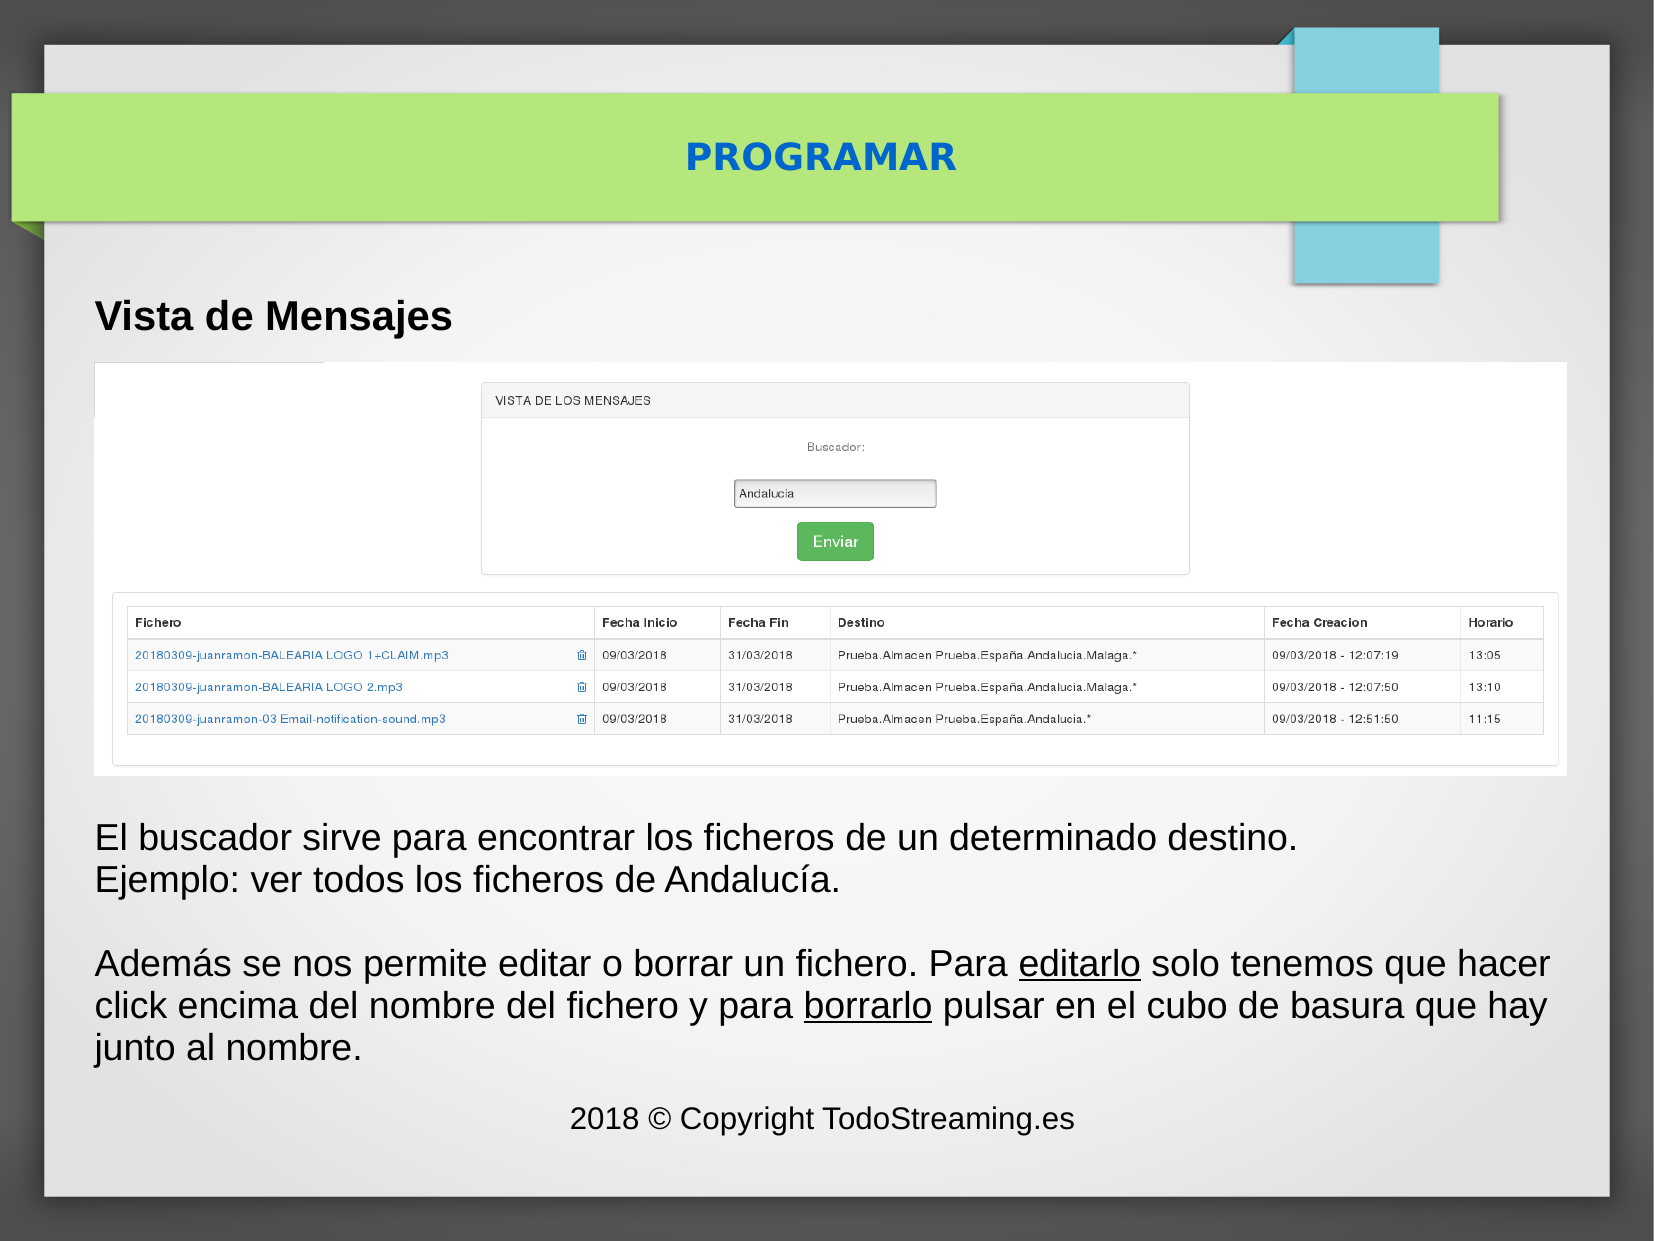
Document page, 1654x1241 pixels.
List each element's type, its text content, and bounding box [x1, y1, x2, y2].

text_box El buscador sirve para encontrar los ficheros de un determinado destino. Ejemplo: ver todos los ficheros de Andalucía. Además se nos permite editar o borrar un fichero. Para editarlo solo tenemos que hacer click encima del nombre del fichero y para borrarlo pulsar en el cubo de basura que hay junto al nombre. [94, 816, 1571, 1069]
text_box Vista de Mensajes [94, 269, 579, 362]
text_box 2018 © Copyright TodoStreaming.es [555, 1094, 1099, 1146]
title PROGRAMAR [685, 113, 969, 201]
picture [0, 0, 1654, 1241]
